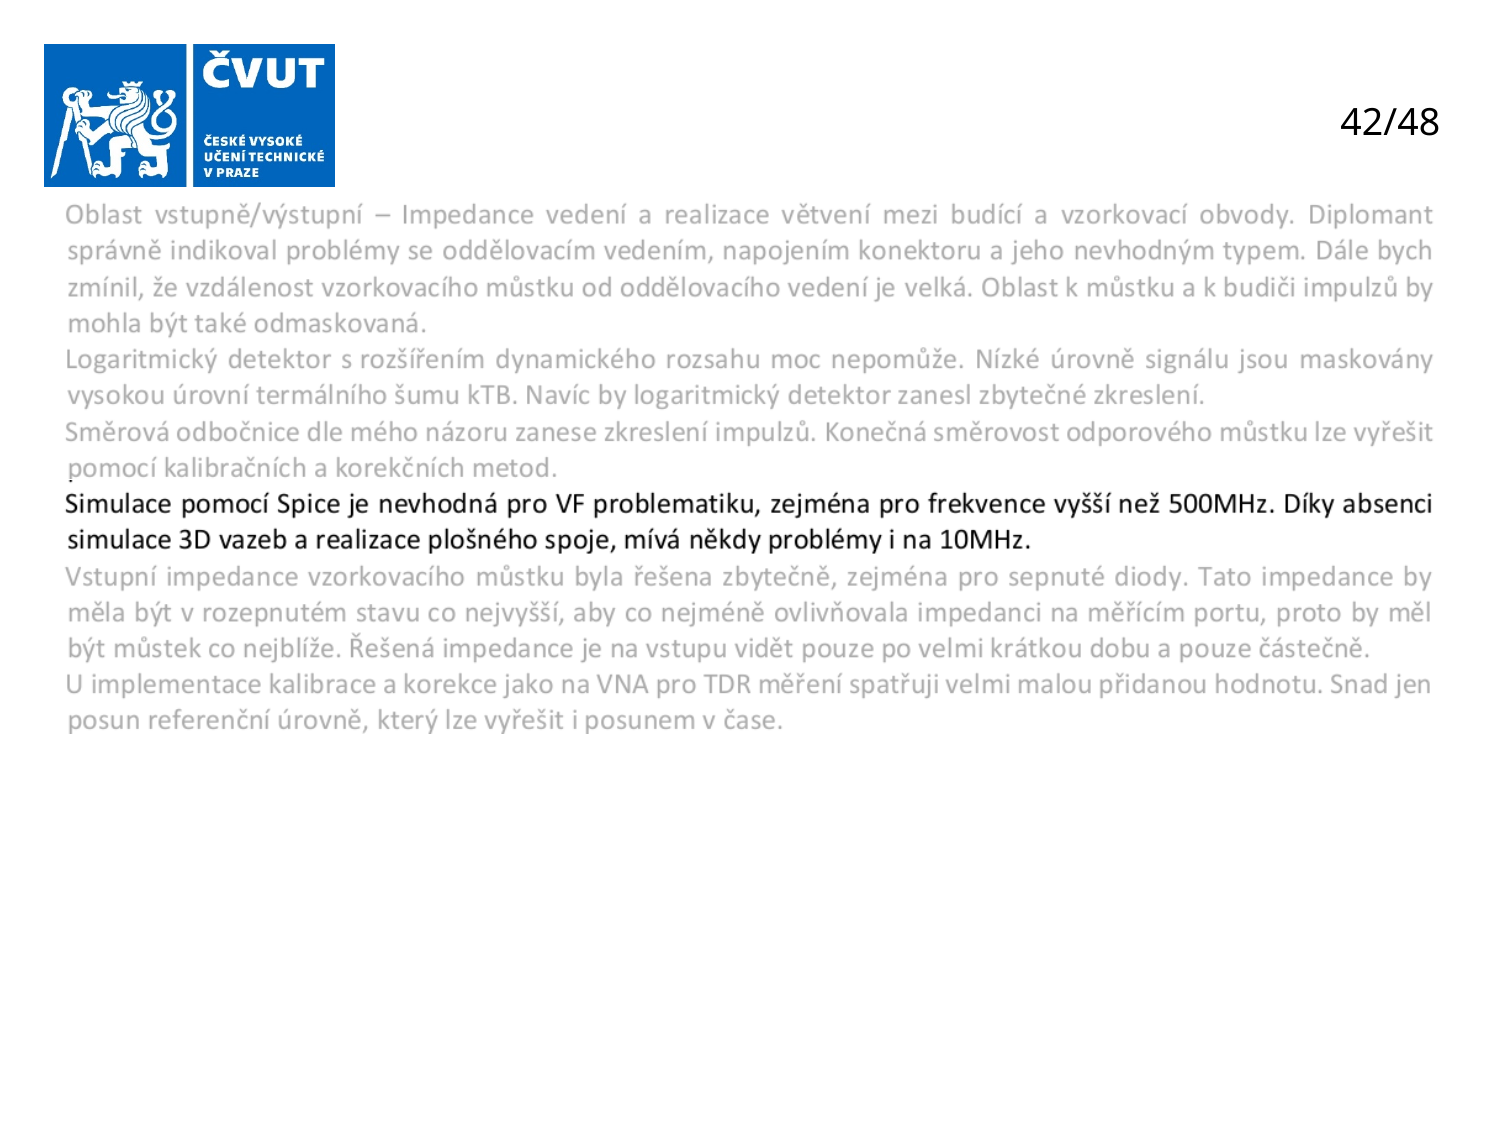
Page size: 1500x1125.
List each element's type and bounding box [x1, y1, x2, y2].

picture [60, 480, 1441, 554]
picture [44, 44, 335, 187]
text_box [15, 554, 1486, 856]
text_box [0, 195, 1471, 480]
